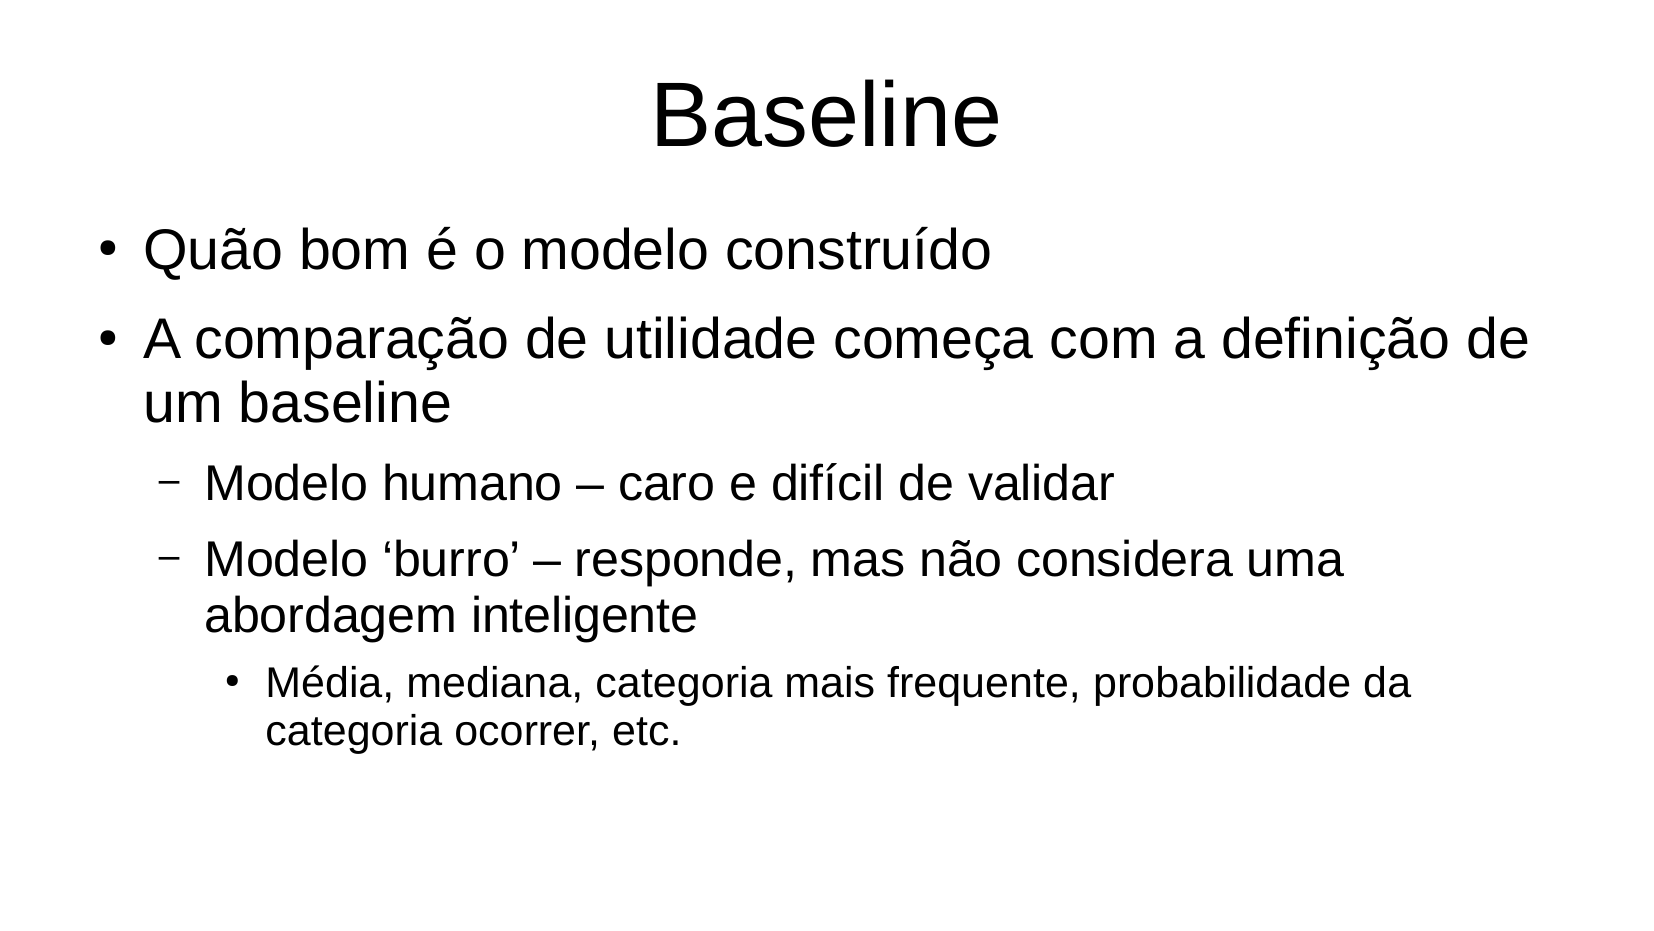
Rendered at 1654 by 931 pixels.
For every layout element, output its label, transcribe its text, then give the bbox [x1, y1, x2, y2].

title Baseline [82, 37, 1571, 193]
list Quão bom é o modelo construído A comparação de utilidade começa com a definição de um baseline Modelo humano – caro e difícil de validar Modelo ‘burro’ – responde, mas não considera uma abordagem inteligente Média, mediana, categoria mais frequente, probabilidade da categoria ocorrer, etc. [82, 217, 1571, 758]
